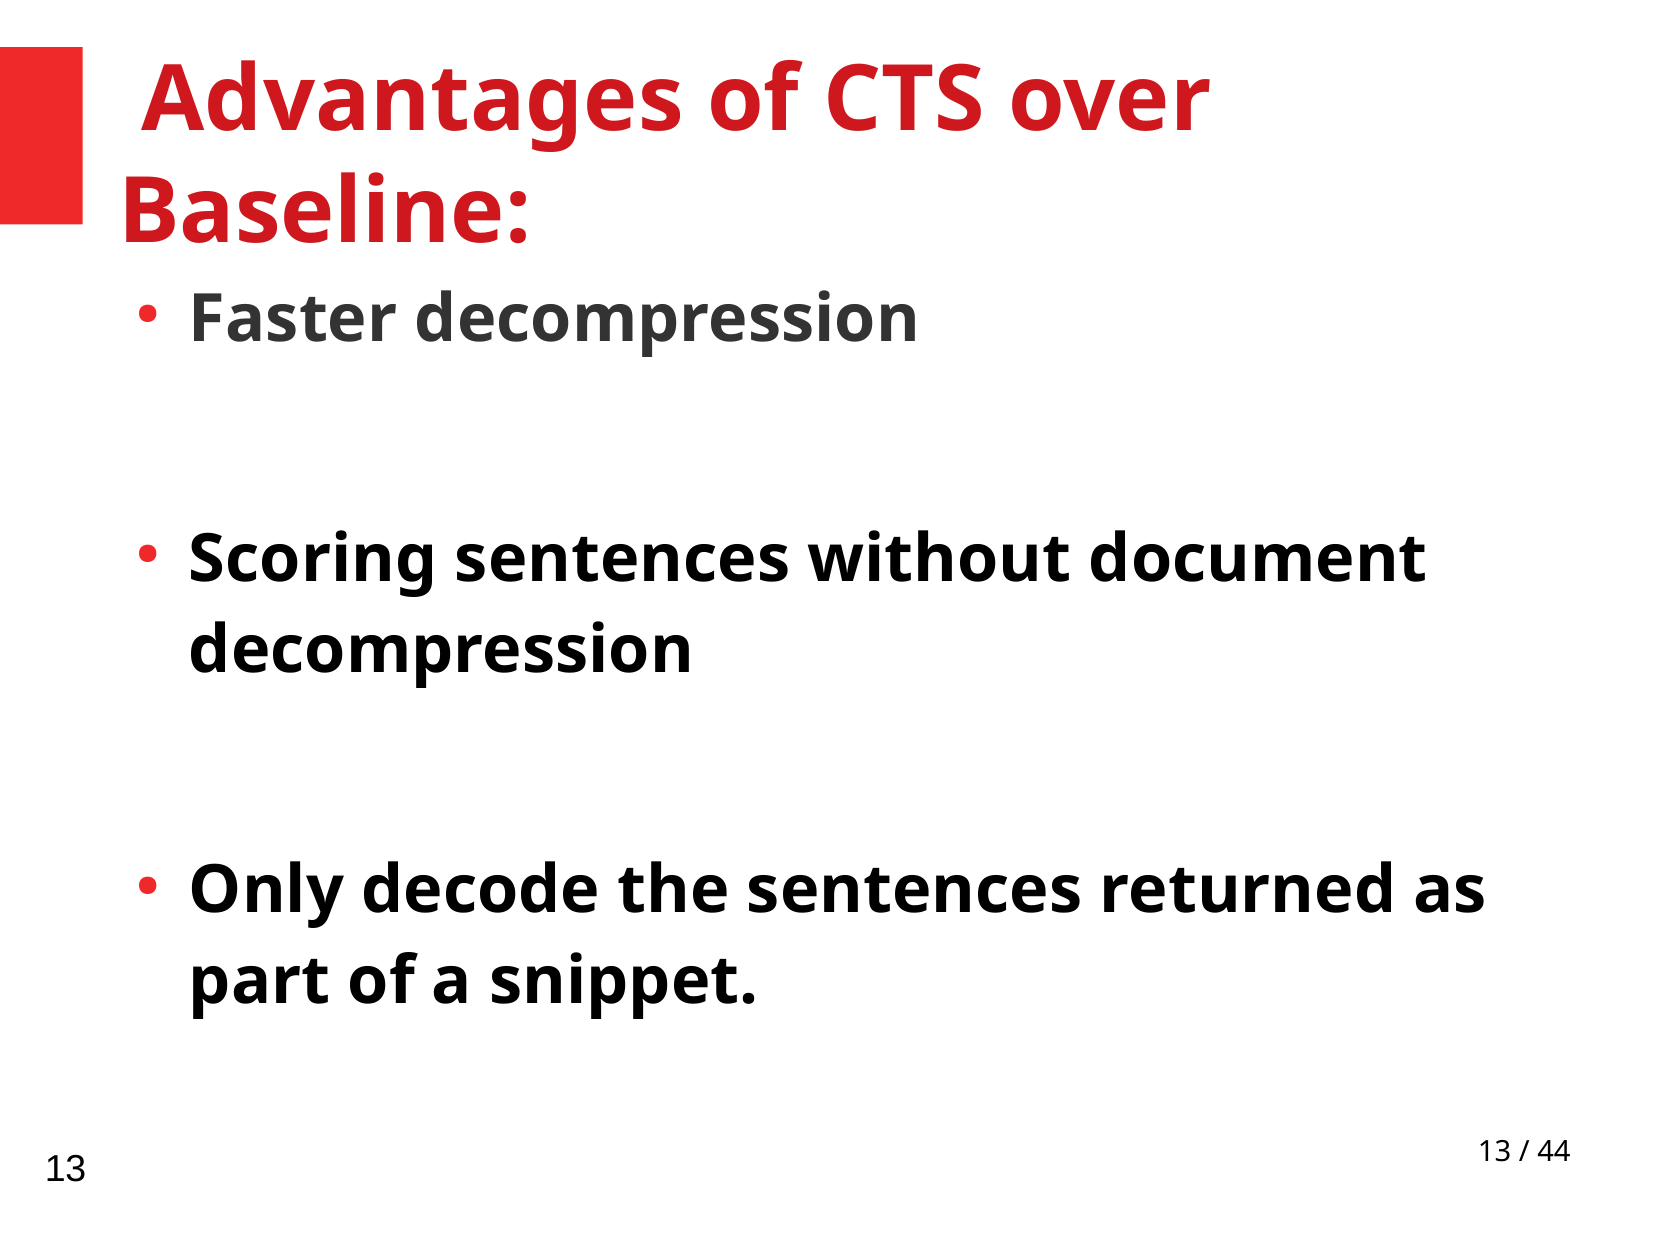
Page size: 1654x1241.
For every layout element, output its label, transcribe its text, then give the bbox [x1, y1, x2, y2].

text_box 13 [30, 1140, 106, 1197]
title Advantages of CTS over Baseline: [118, 49, 1571, 257]
list Faster decompression Scoring sentences without document decompression Only decode the sentences returned as part of a snippet. [118, 270, 1536, 1186]
